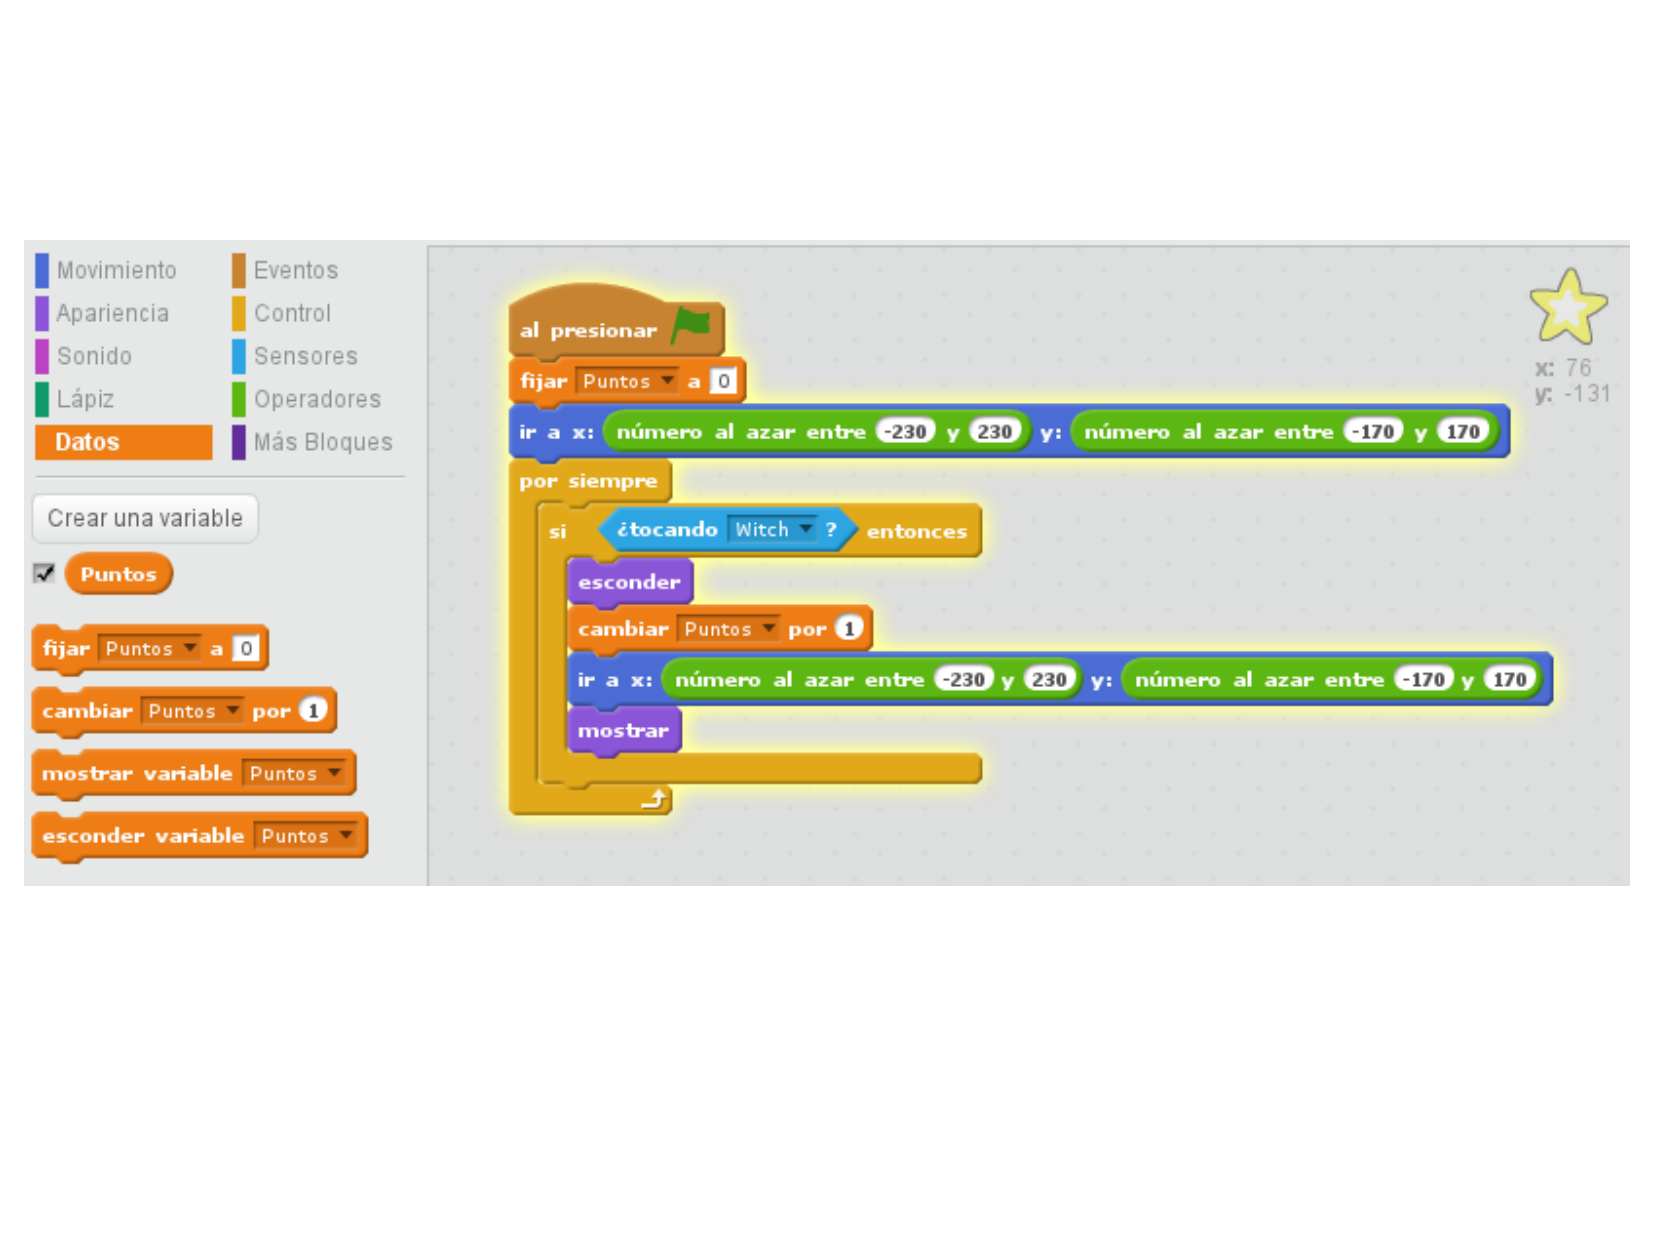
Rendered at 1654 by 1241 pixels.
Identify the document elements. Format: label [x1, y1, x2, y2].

picture [24, 240, 1630, 886]
